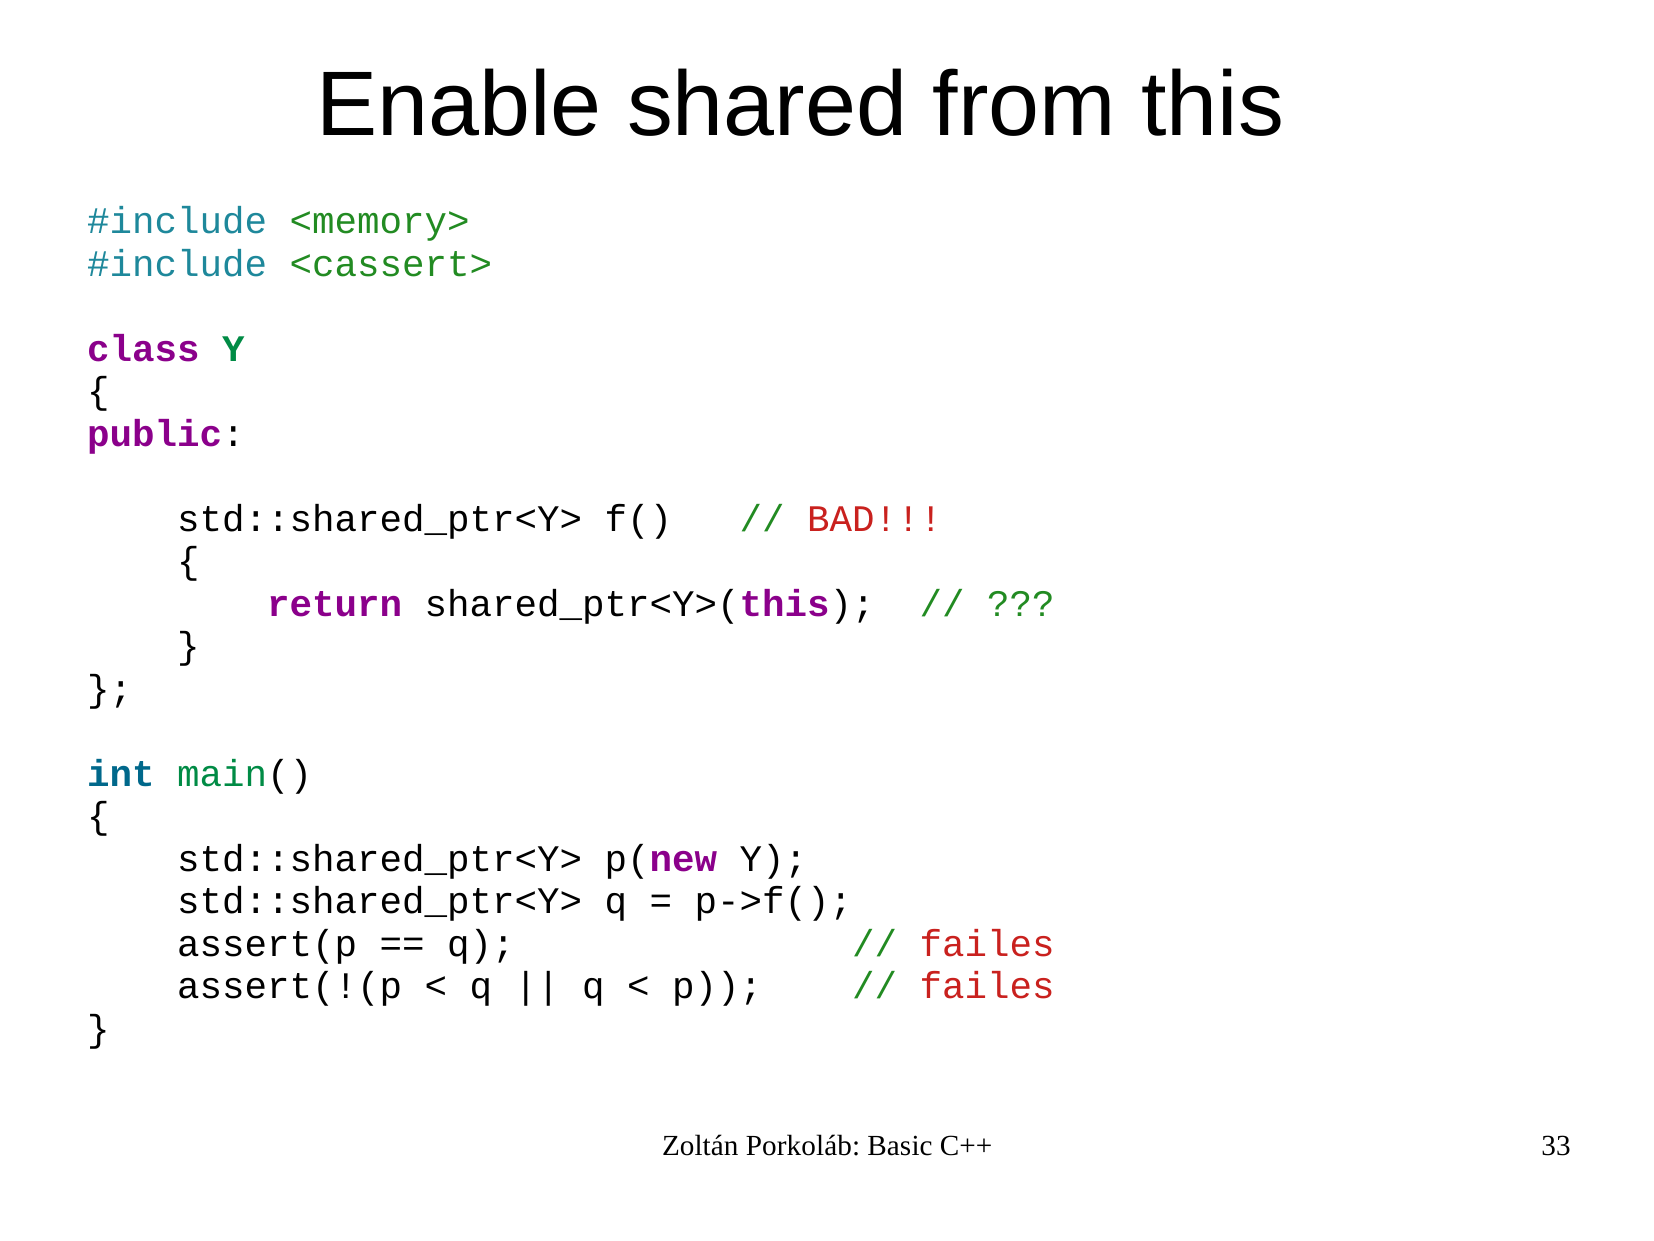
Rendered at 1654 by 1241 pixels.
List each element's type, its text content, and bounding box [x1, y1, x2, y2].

title Enable shared from this [56, 0, 1546, 208]
text_box #include <memory> #include <cassert> class Y { public: std::shared_ptr<Y> f() // BAD!!! { return shared_ptr<Y>(this); // ??? } }; int main() { std::shared_ptr<Y> p(new Y); std::shared_ptr<Y> q = p->f(); assert(p == q); // failes assert(!(p < q || q < p)); // failes } [72, 194, 1636, 1108]
